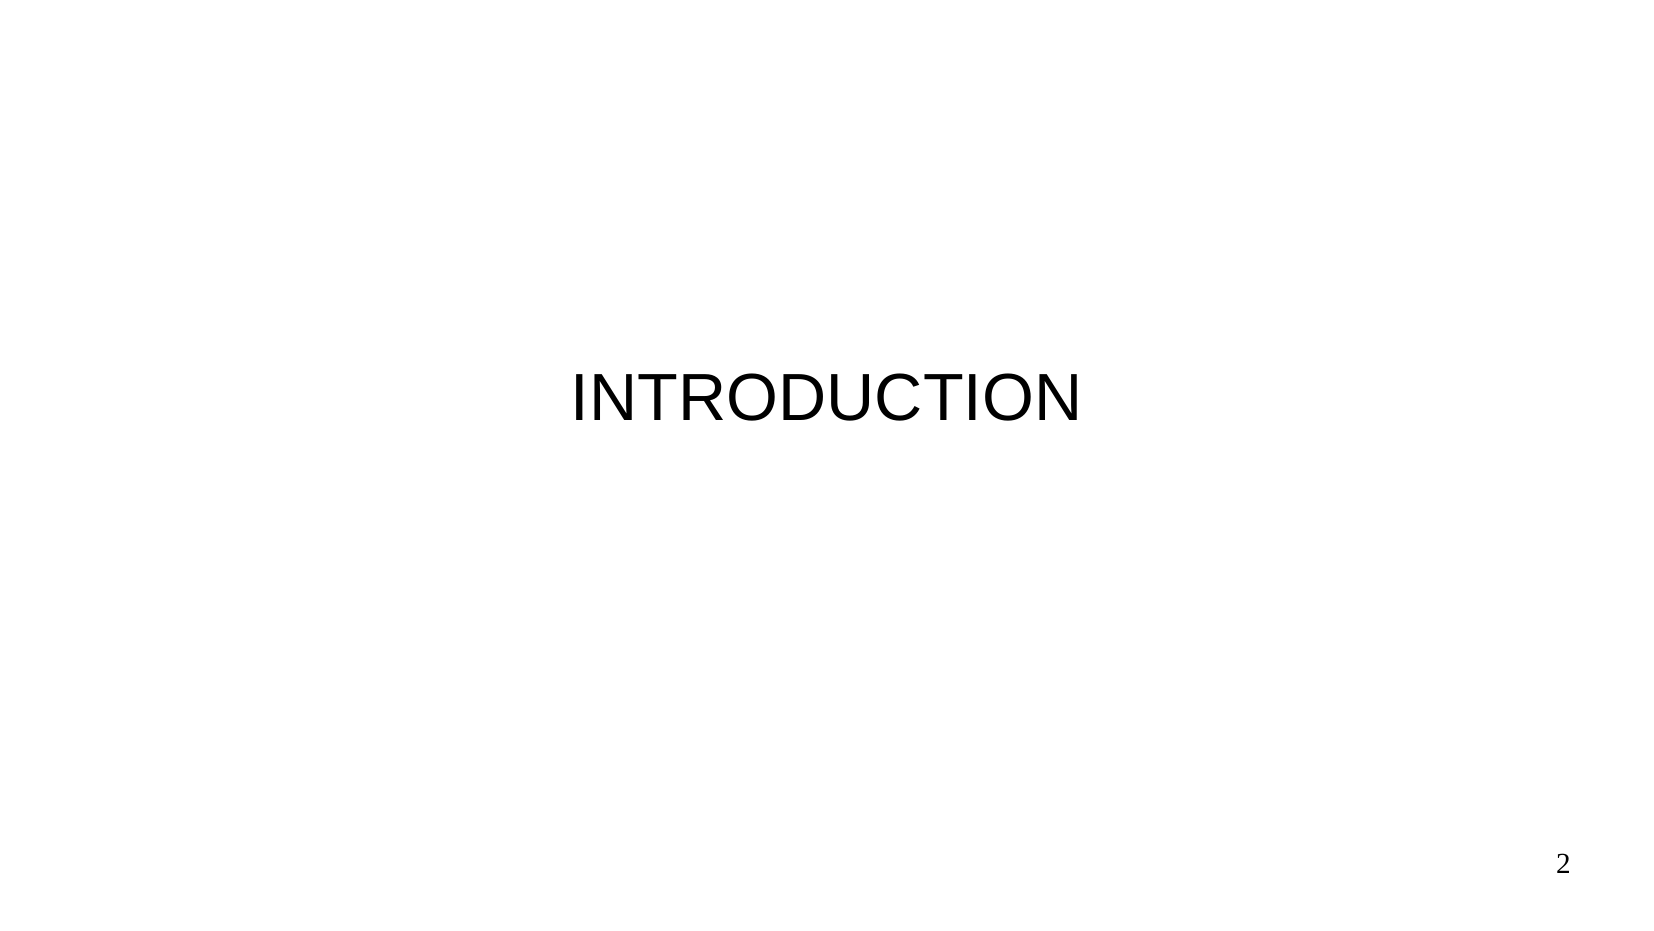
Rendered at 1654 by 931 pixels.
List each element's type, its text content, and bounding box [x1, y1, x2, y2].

subtitle INTRODUCTION [82, 37, 1571, 757]
